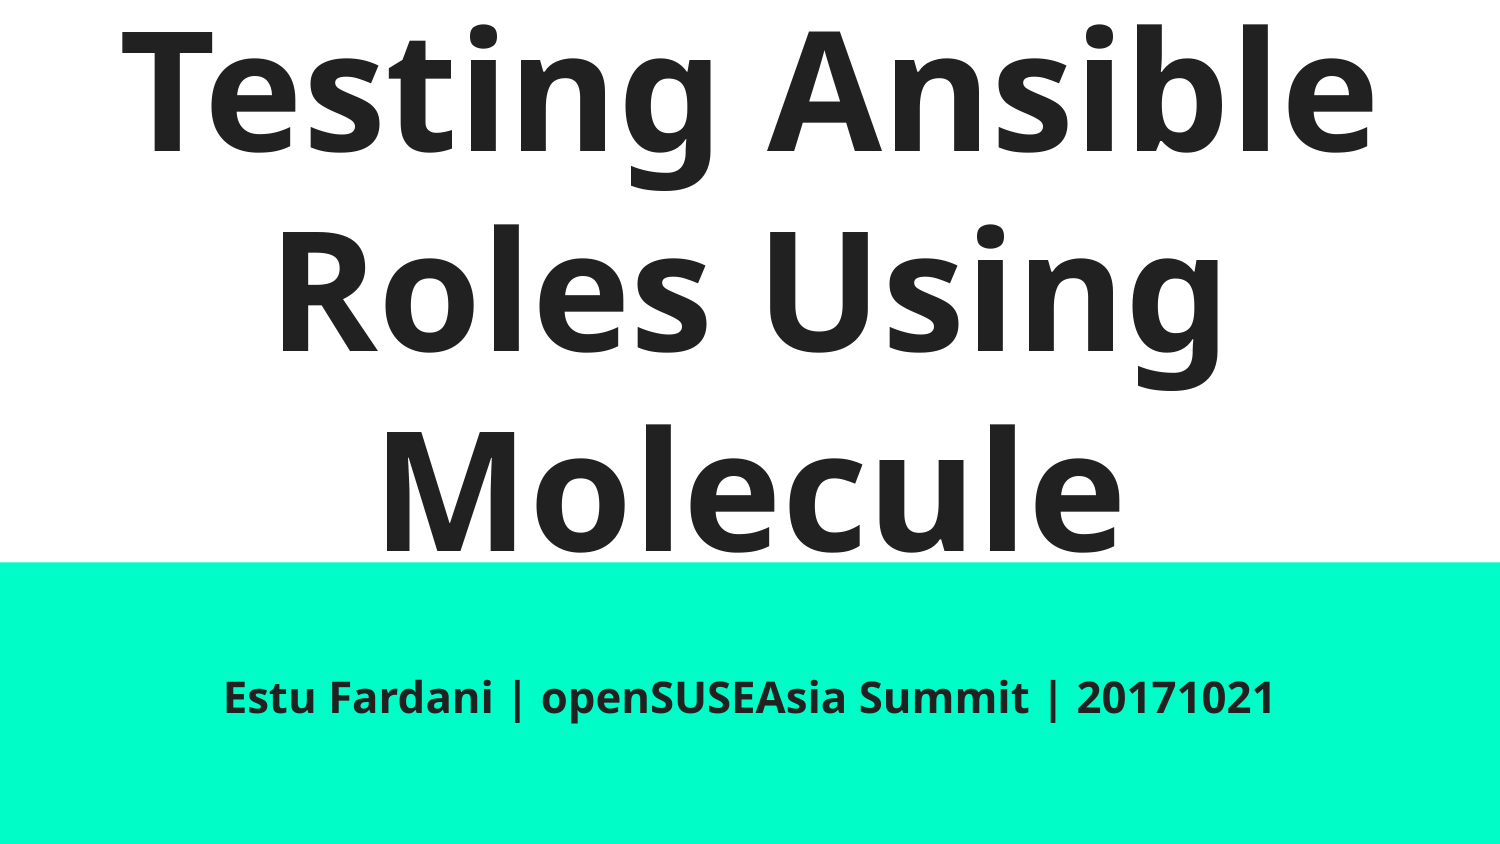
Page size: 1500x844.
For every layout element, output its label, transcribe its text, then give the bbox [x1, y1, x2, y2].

title Testing Ansible Roles Using Molecule [51, 64, 1449, 506]
subtitle Estu Fardani | openSUSEAsia Summit | 20171021 [51, 638, 1449, 755]
